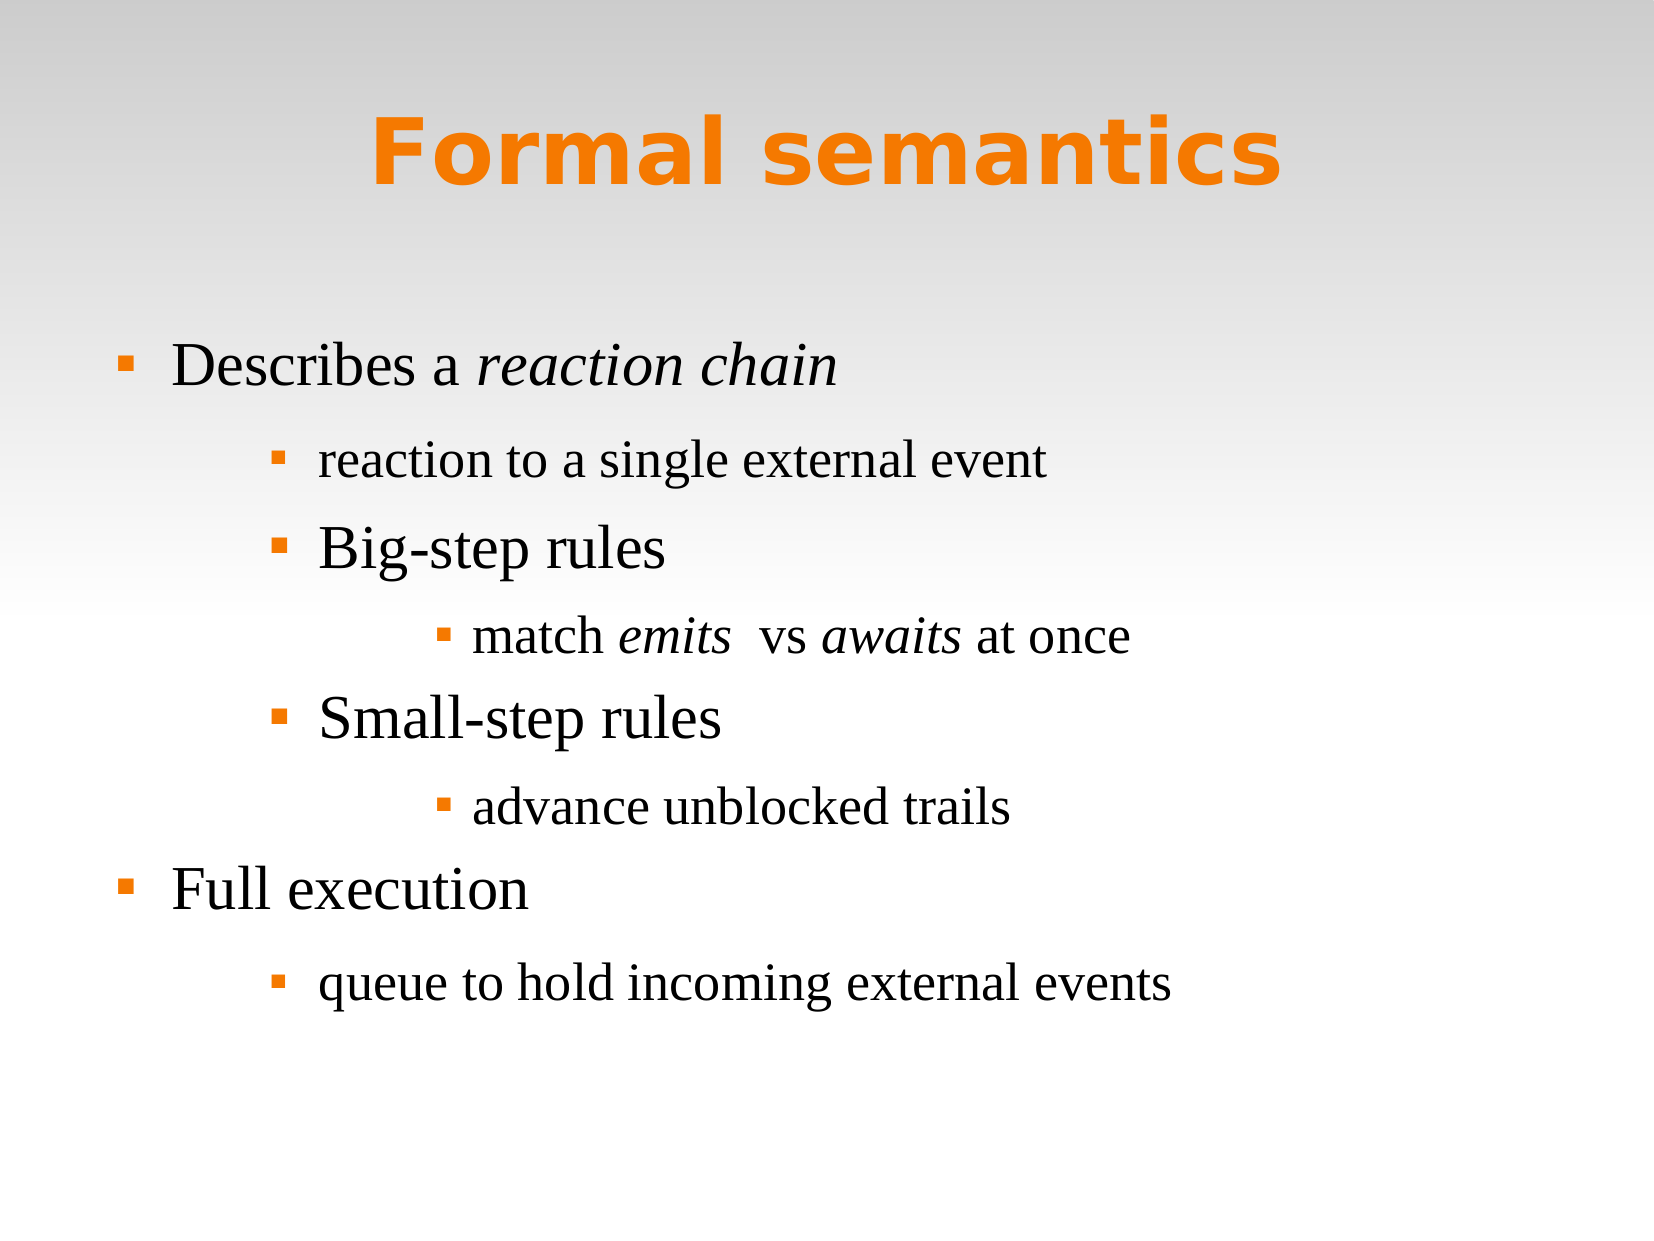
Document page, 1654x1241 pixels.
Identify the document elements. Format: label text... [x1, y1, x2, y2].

list Describes a reaction chain reaction to a single external event Big-step rules match emits vs awaits at once Small-step rules advance unblocked trails Full execution queue to hold incoming external events [82, 231, 1571, 1066]
title Formal semantics [82, 49, 1571, 231]
